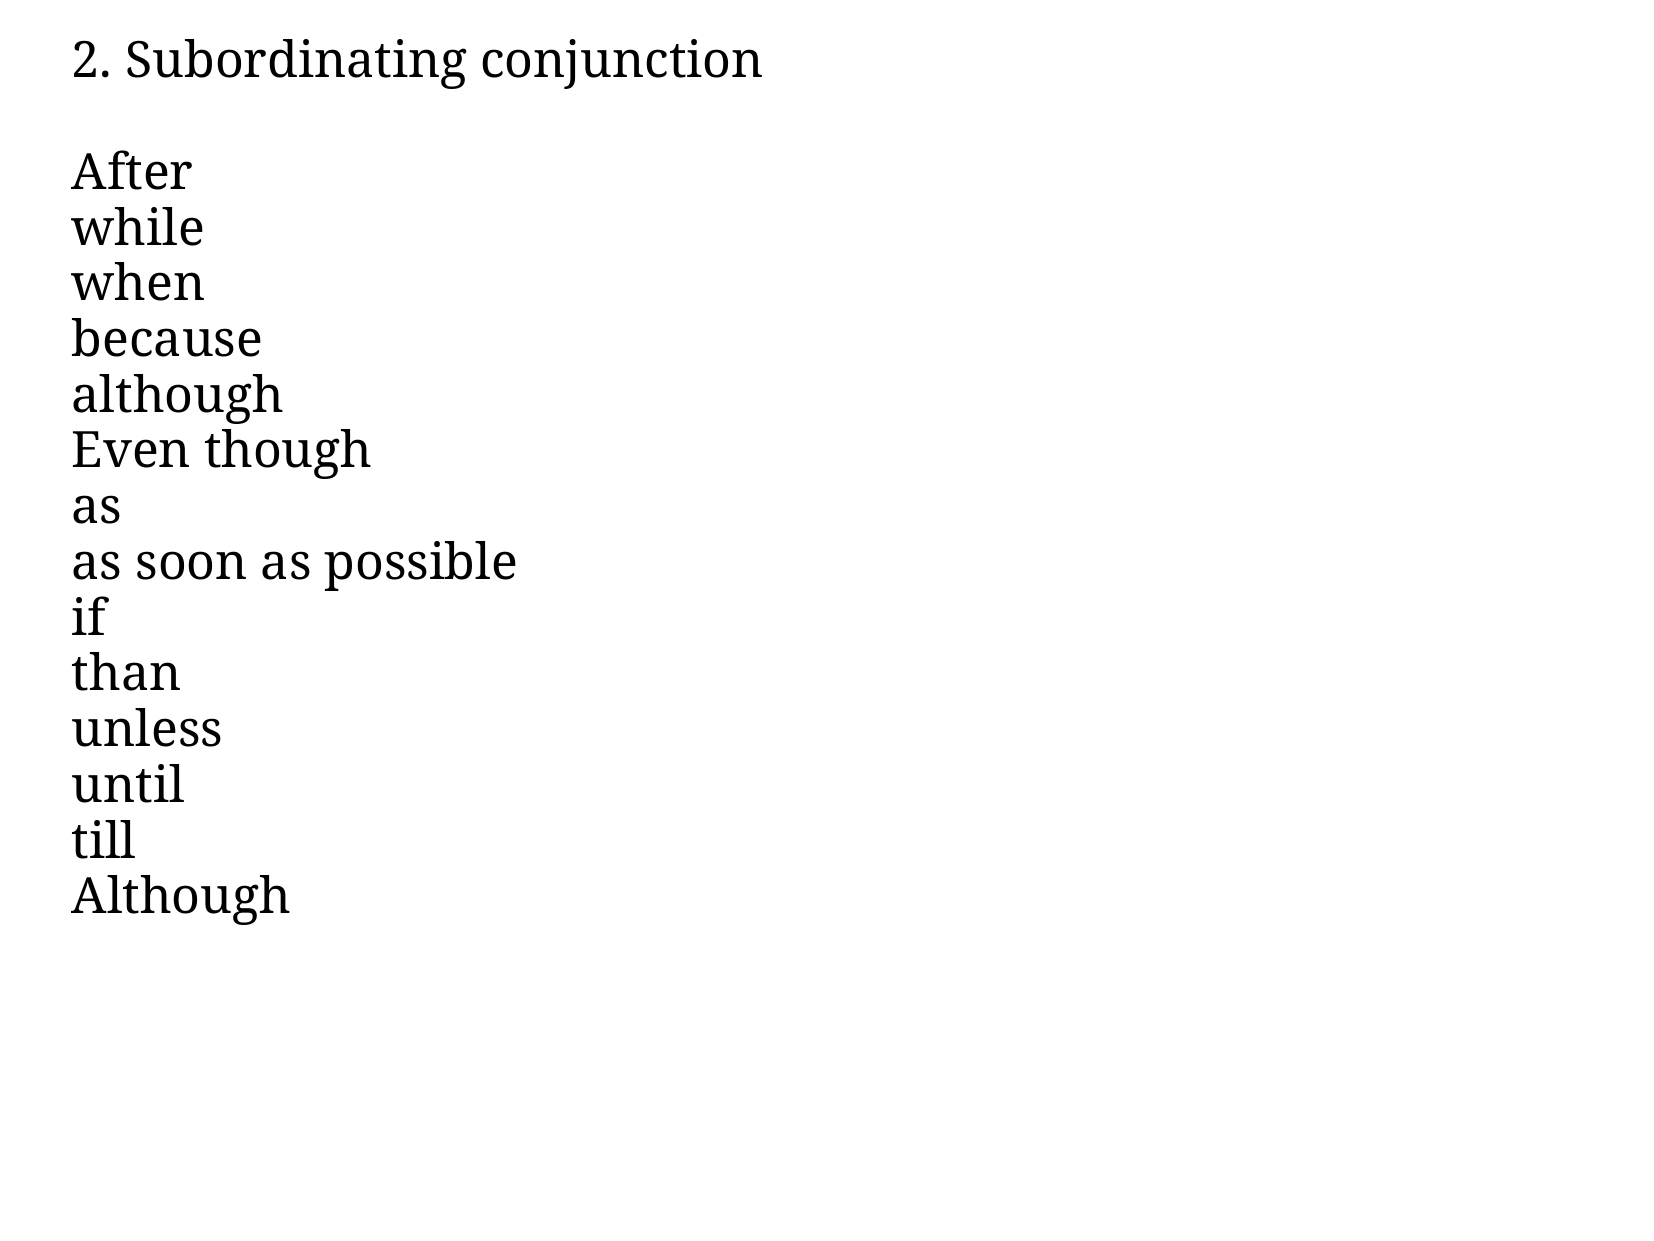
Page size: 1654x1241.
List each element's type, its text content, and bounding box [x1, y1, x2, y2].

text_box 2. Subordinating conjunction After while when because although Even though as as soon as possible if than unless until till Although [71, 31, 1560, 1140]
